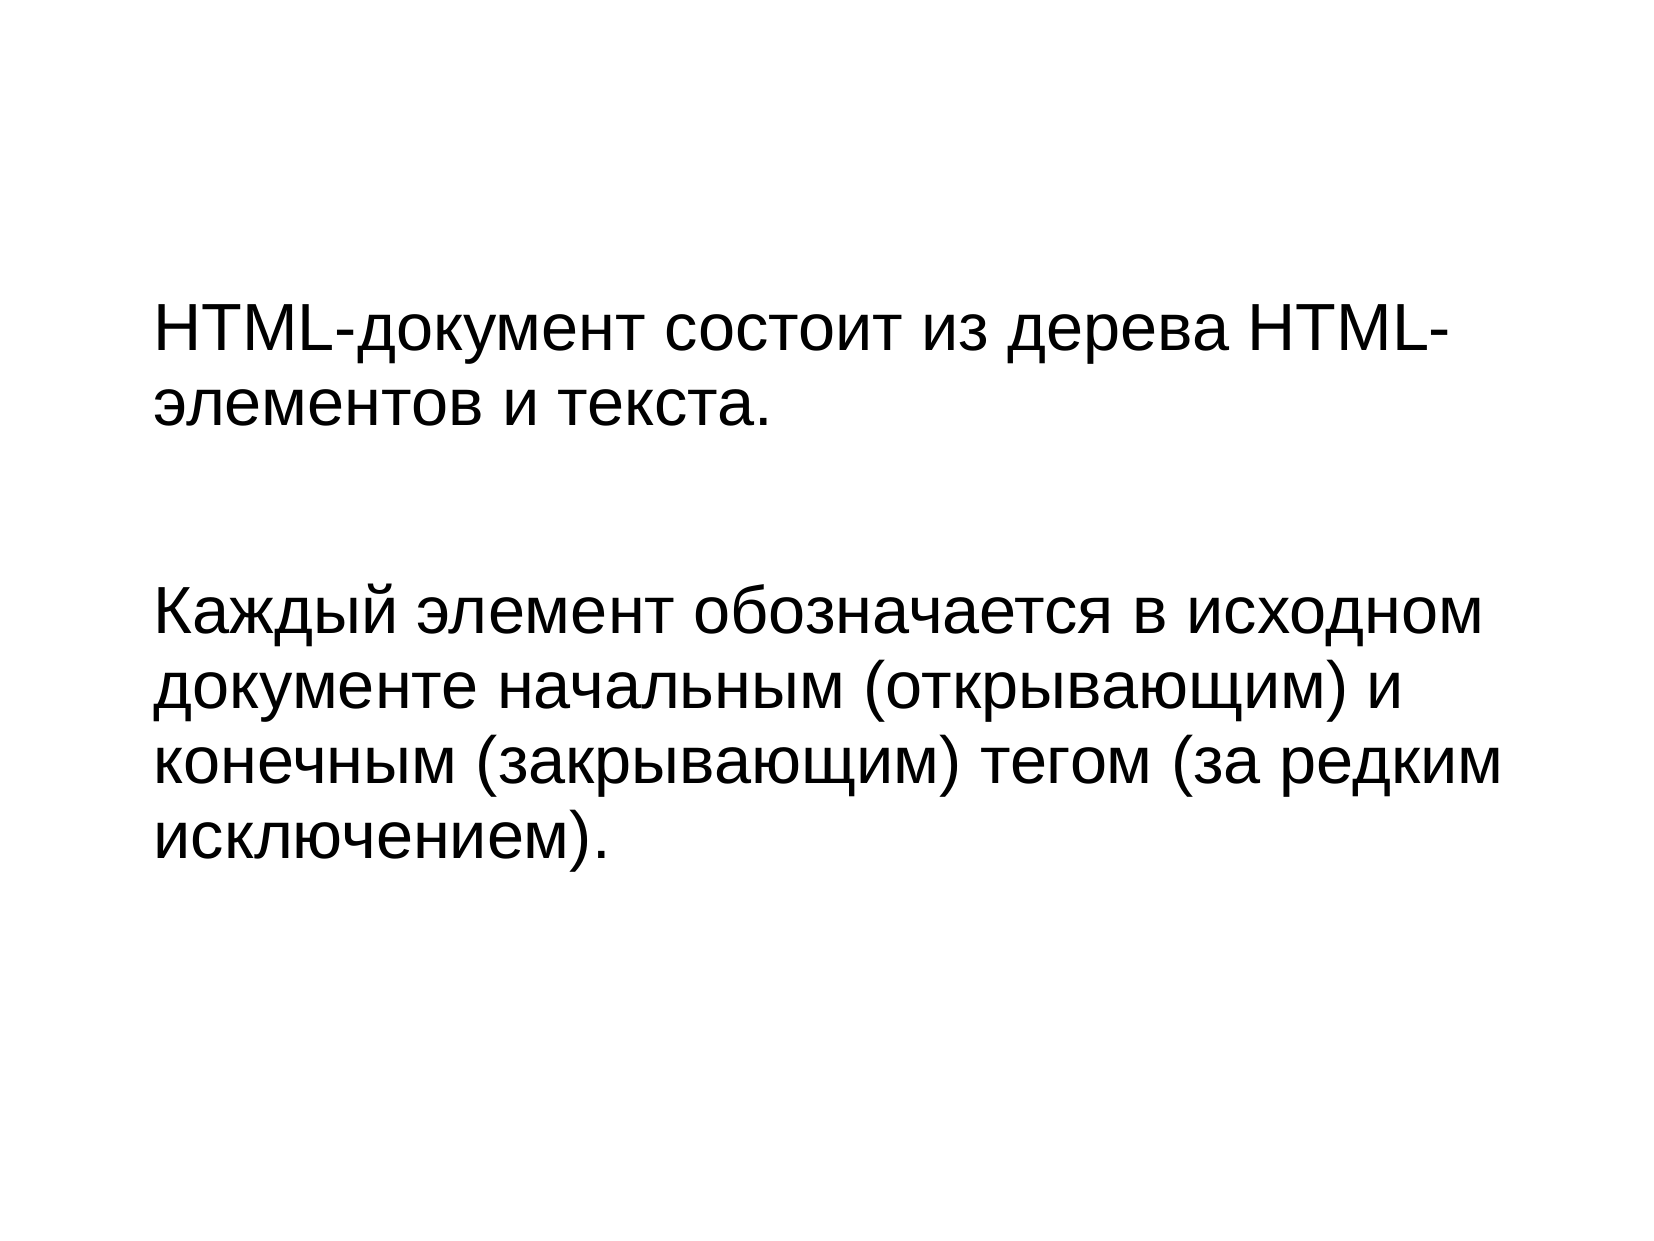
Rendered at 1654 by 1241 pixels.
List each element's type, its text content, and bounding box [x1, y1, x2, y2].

list HTML-документ состоит из дерева HTML-элементов и текста. Каждый элемент обозначается в исходном документе начальным (открывающим) и конечным (закрывающим) тегом (за редким исключением). [82, 290, 1571, 1109]
